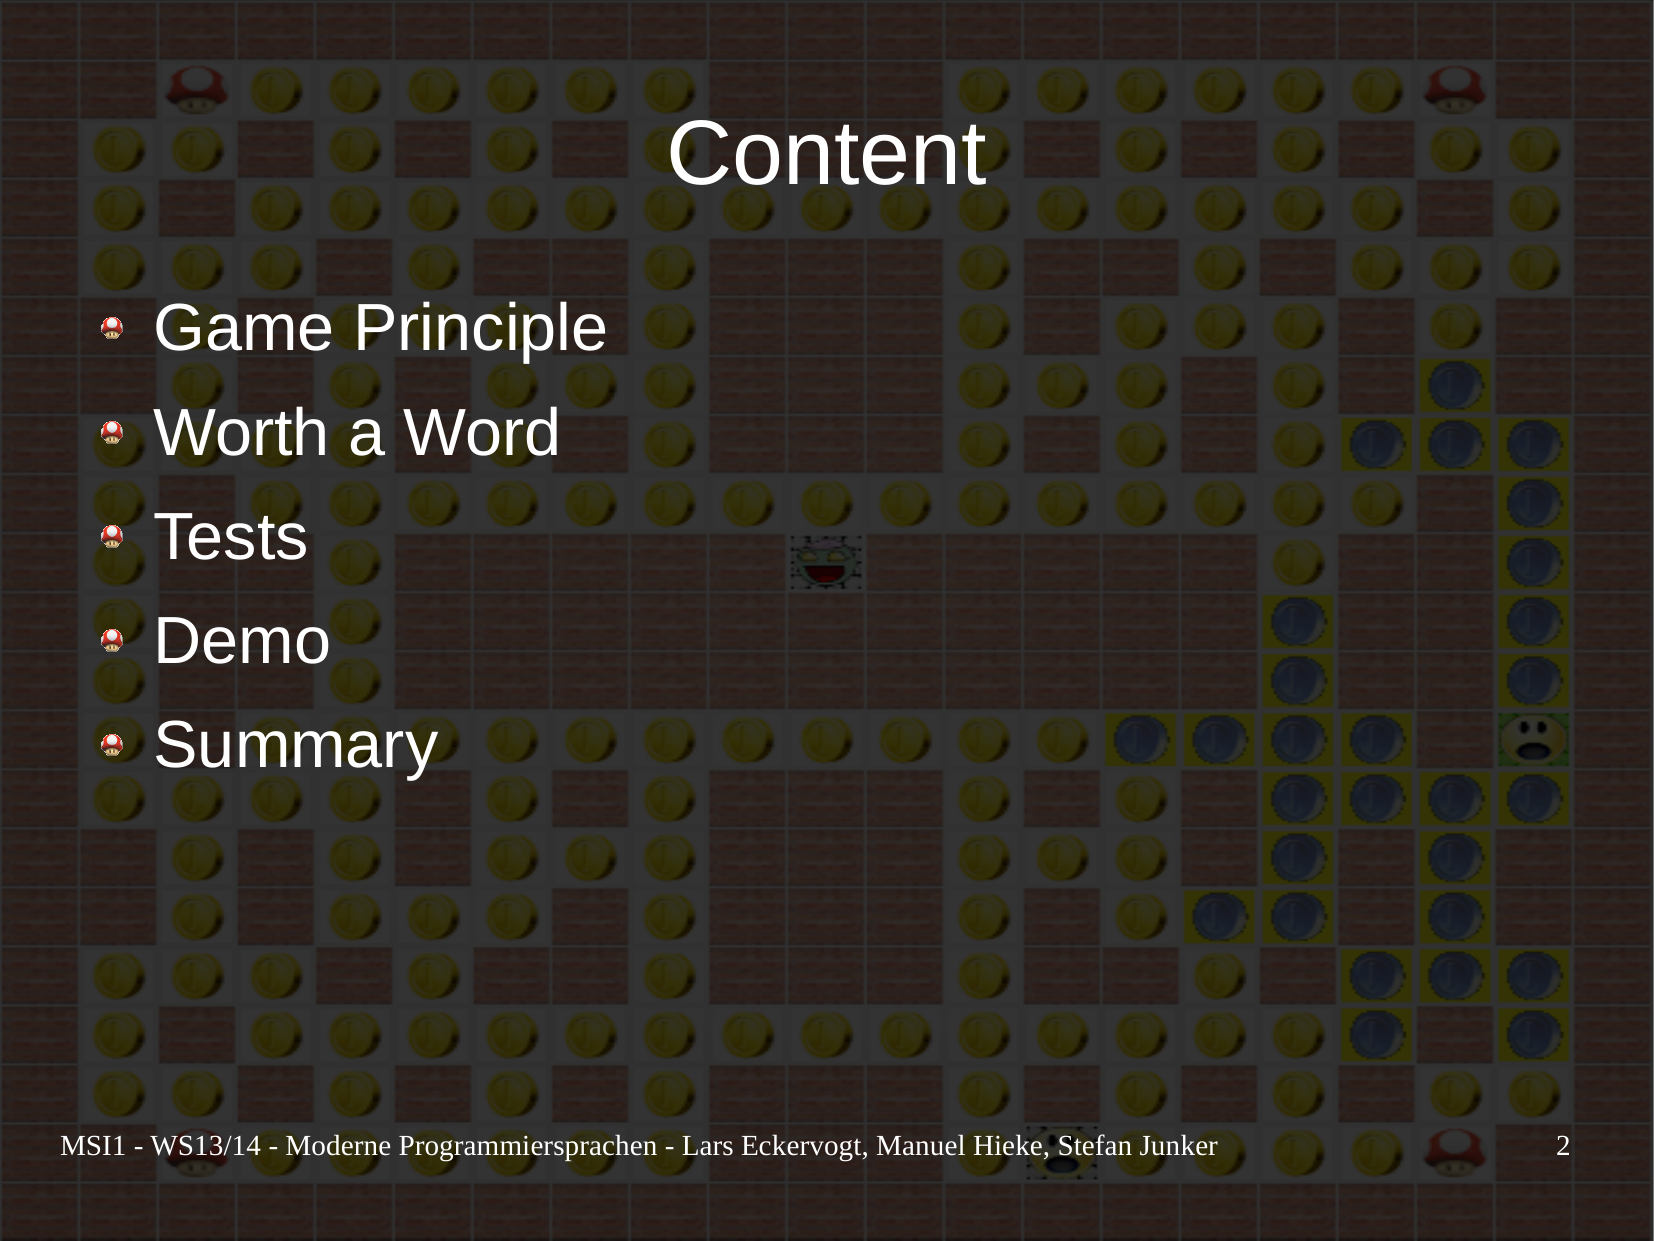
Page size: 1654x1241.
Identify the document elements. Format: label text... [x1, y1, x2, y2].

picture [0, 0, 1654, 1241]
title Content [82, 49, 1571, 257]
list Game Principle Worth a Word Tests Demo Summary [82, 290, 1571, 1010]
